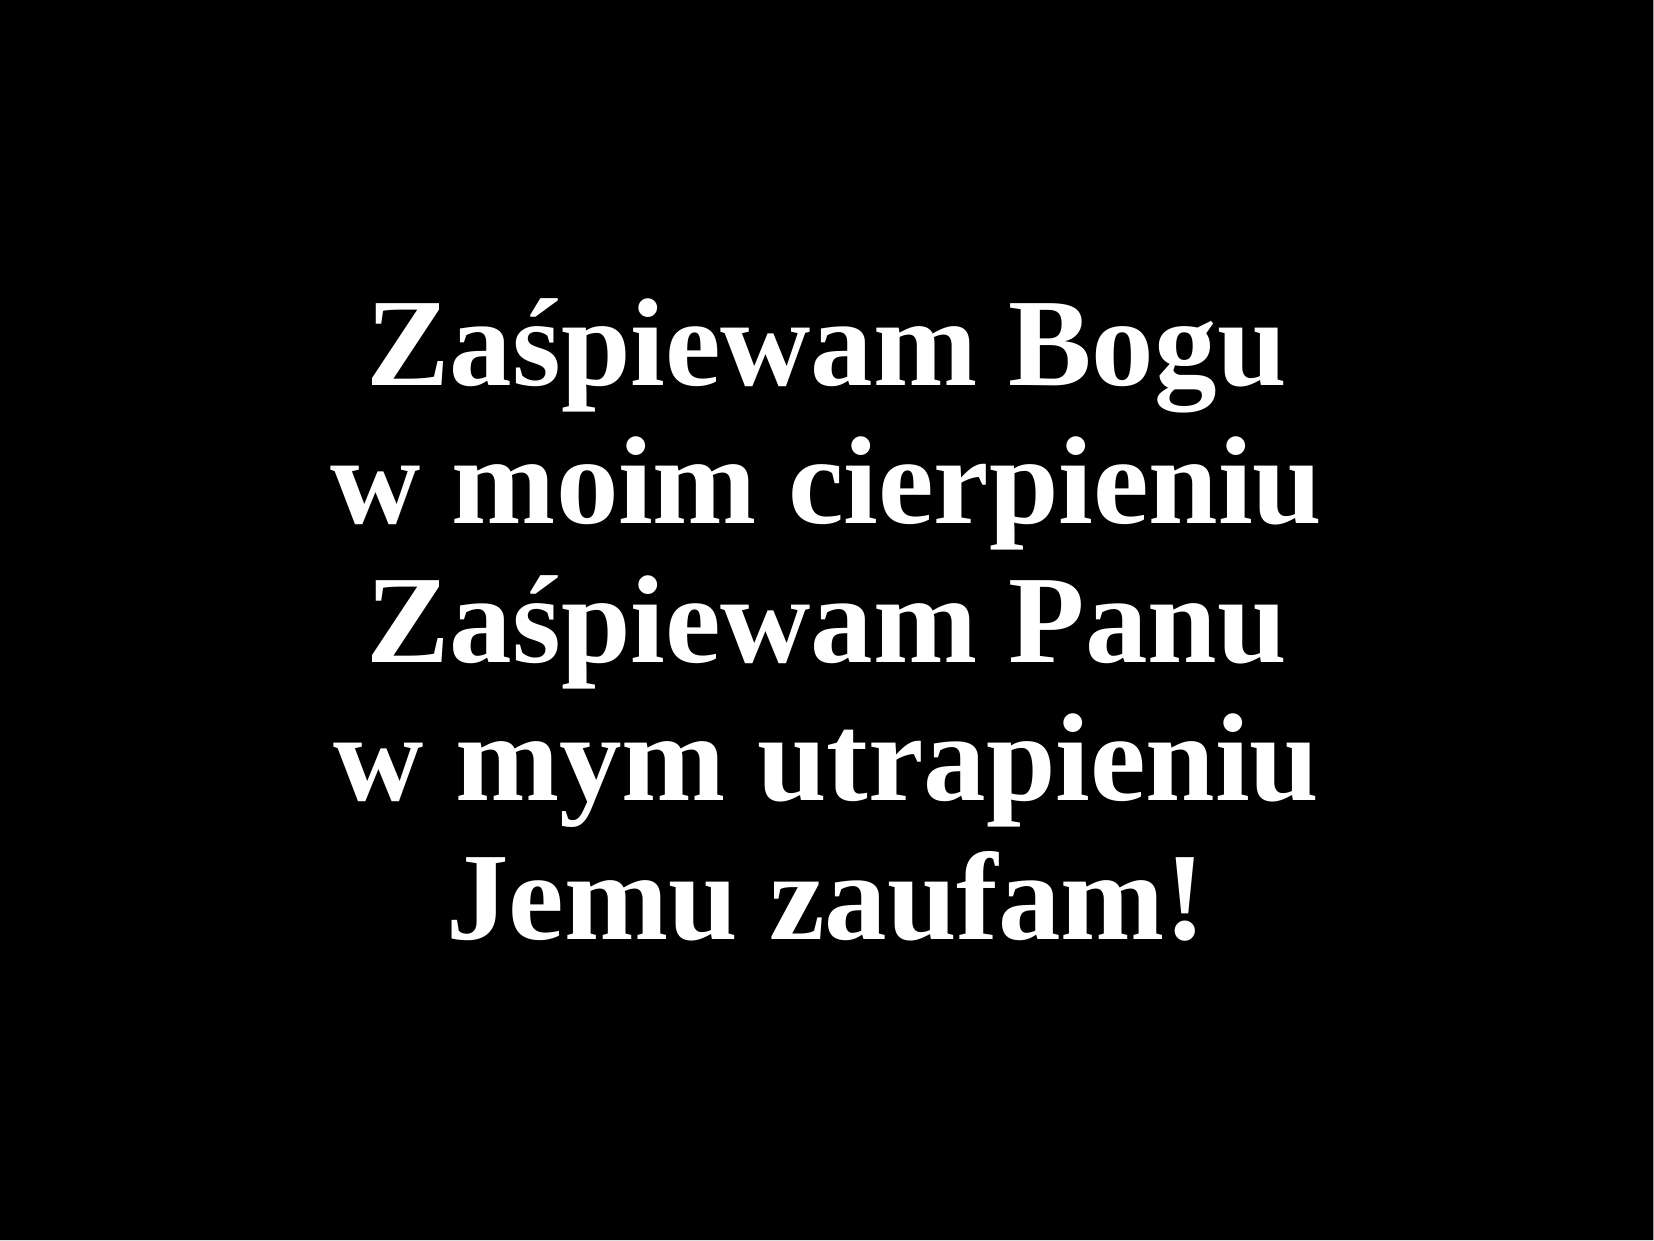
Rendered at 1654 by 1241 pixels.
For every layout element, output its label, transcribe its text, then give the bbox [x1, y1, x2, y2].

title Zaśpiewam Bogu w moim cierpieniu Zaśpiewam Panu w mym utrapieniu Jemu zaufam! [0, 0, 1654, 1241]
